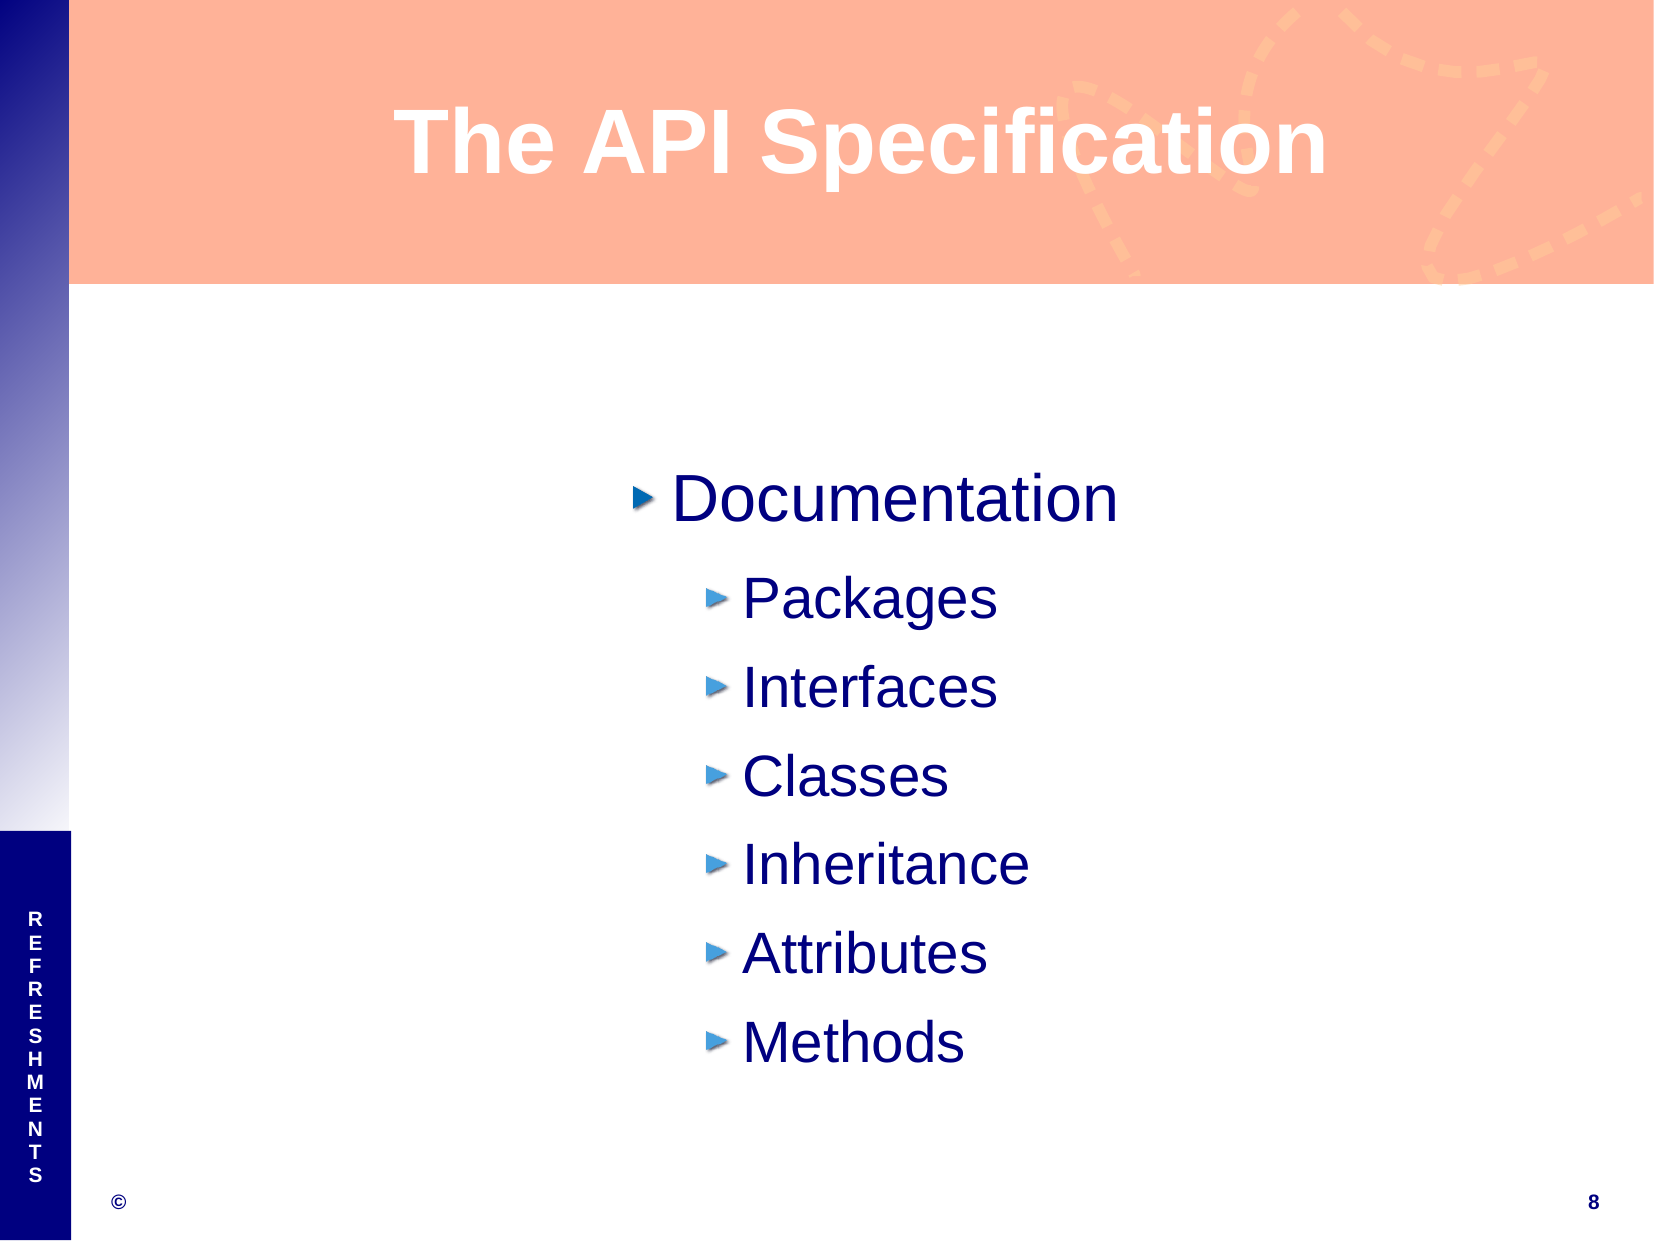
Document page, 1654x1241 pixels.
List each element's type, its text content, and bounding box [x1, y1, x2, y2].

text_box R E F R E S H M E N T S [0, 830, 71, 1241]
list Documentation Packages Interfaces Classes Inheritance Attributes Methods [600, 461, 1124, 1073]
title The API Specification [70, 37, 1654, 246]
